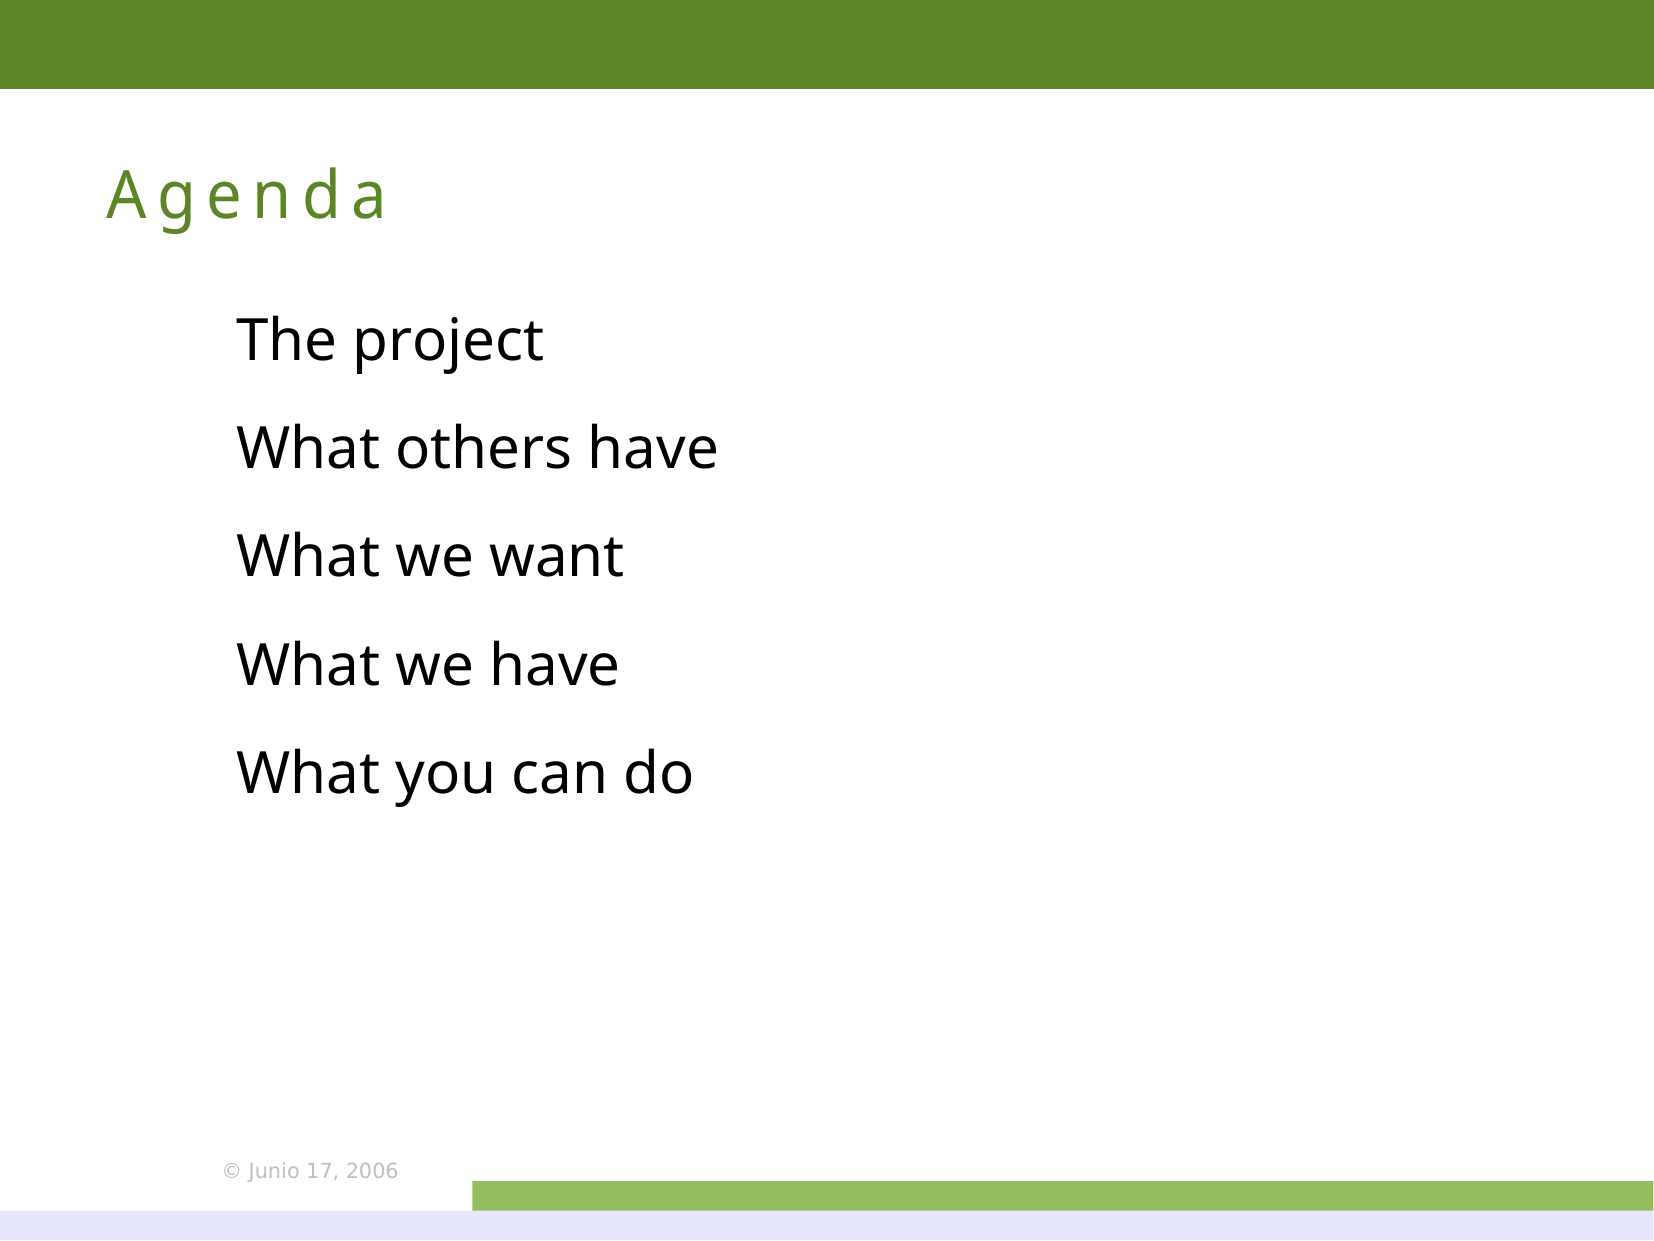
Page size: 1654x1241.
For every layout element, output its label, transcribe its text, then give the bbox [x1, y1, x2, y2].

text_box [0, 0, 1654, 89]
list The project What others have What we want What we have What you can do [236, 303, 1565, 1101]
text_box © Junio 17, 2006 [206, 1151, 739, 1191]
text_box [0, 1181, 1654, 1241]
title Agenda [106, 89, 1123, 296]
